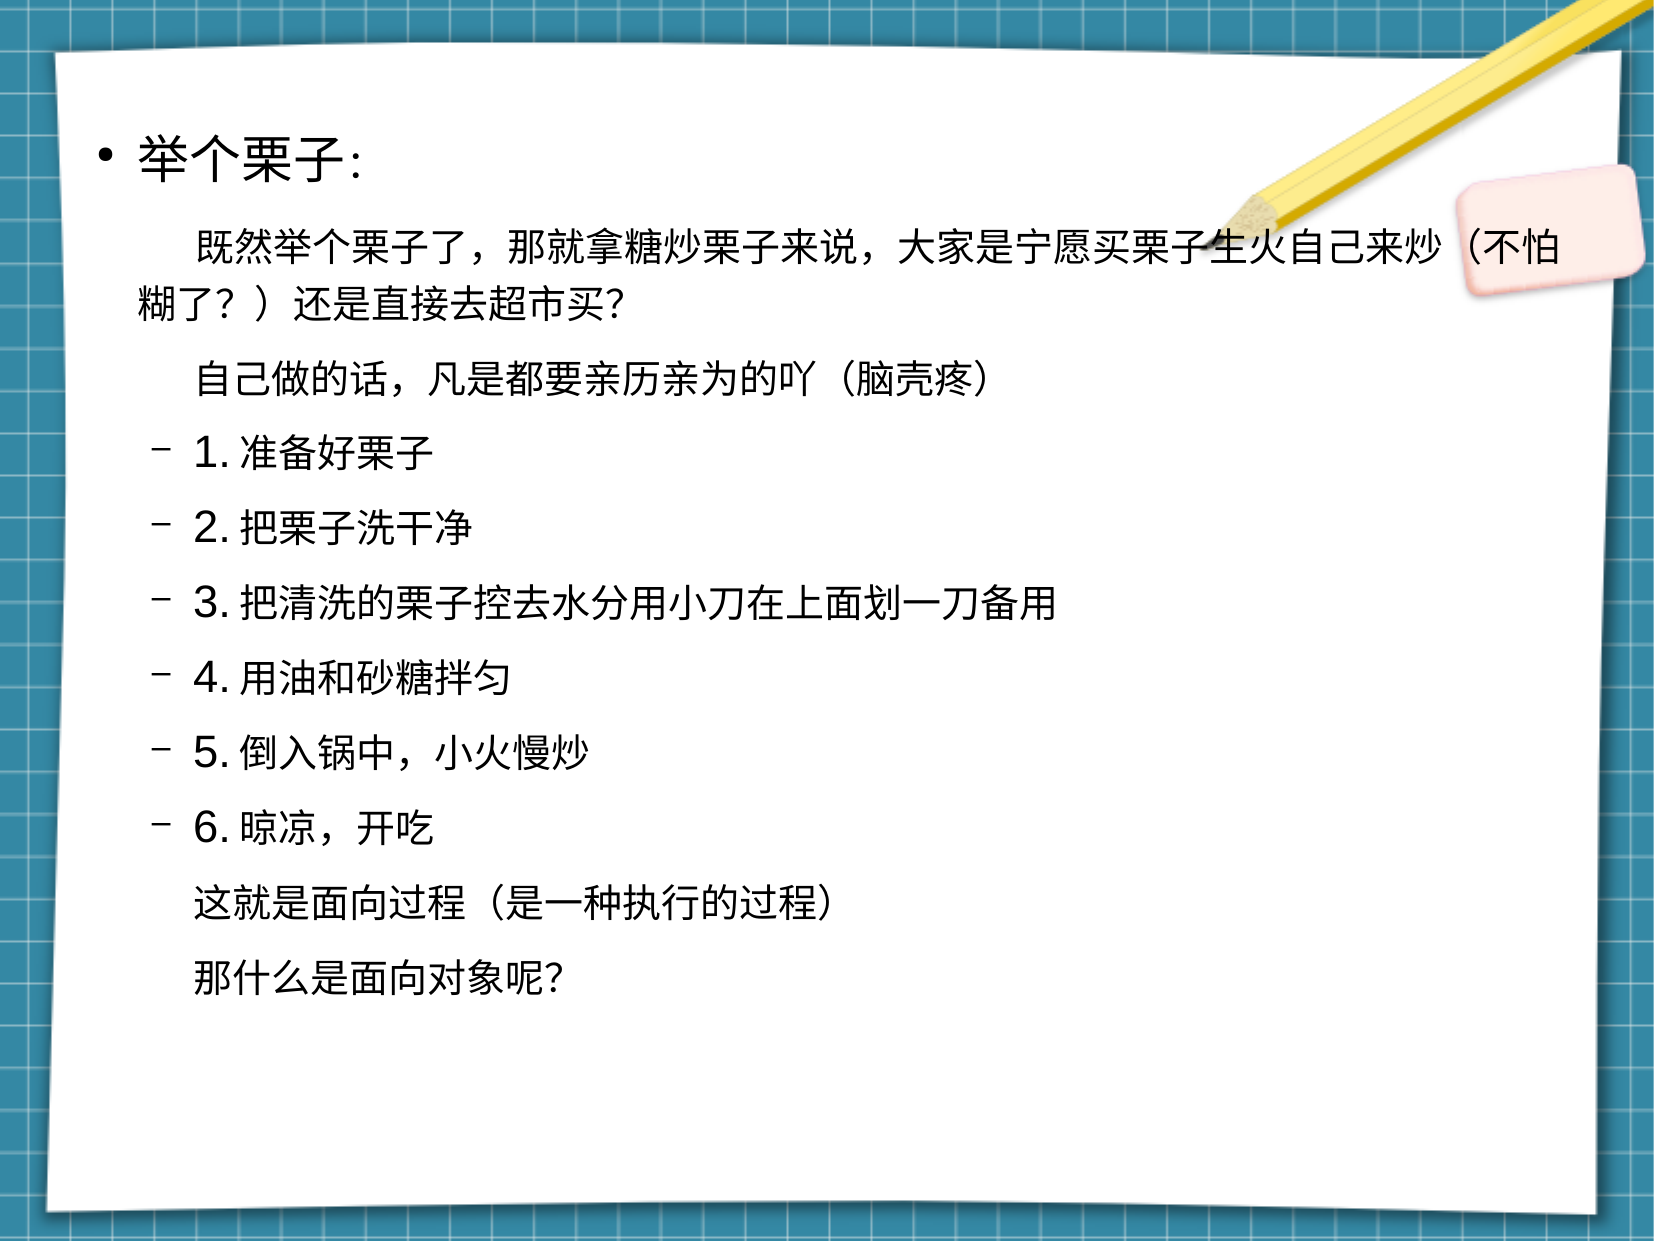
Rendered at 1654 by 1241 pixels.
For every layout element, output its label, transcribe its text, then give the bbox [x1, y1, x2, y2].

list 举个栗子： 既然举个栗子了，那就拿糖炒栗子来说，大家是宁愿买栗子生火自己来炒（不怕糊了？）还是直接去超市买？ 自己做的话，凡是都要亲历亲为的吖（脑壳疼） 1.准备好栗子 2.把栗子洗干净 3.把清洗的栗子控去水分用小刀在上面划一刀备用 4.用油和砂糖拌匀 5.倒入锅中，小火慢炒 6.晾凉，开吃 这就是面向过程（是一种执行的过程） 那什么是面向对象呢？ [82, 118, 1571, 1010]
picture [0, 0, 1654, 1241]
